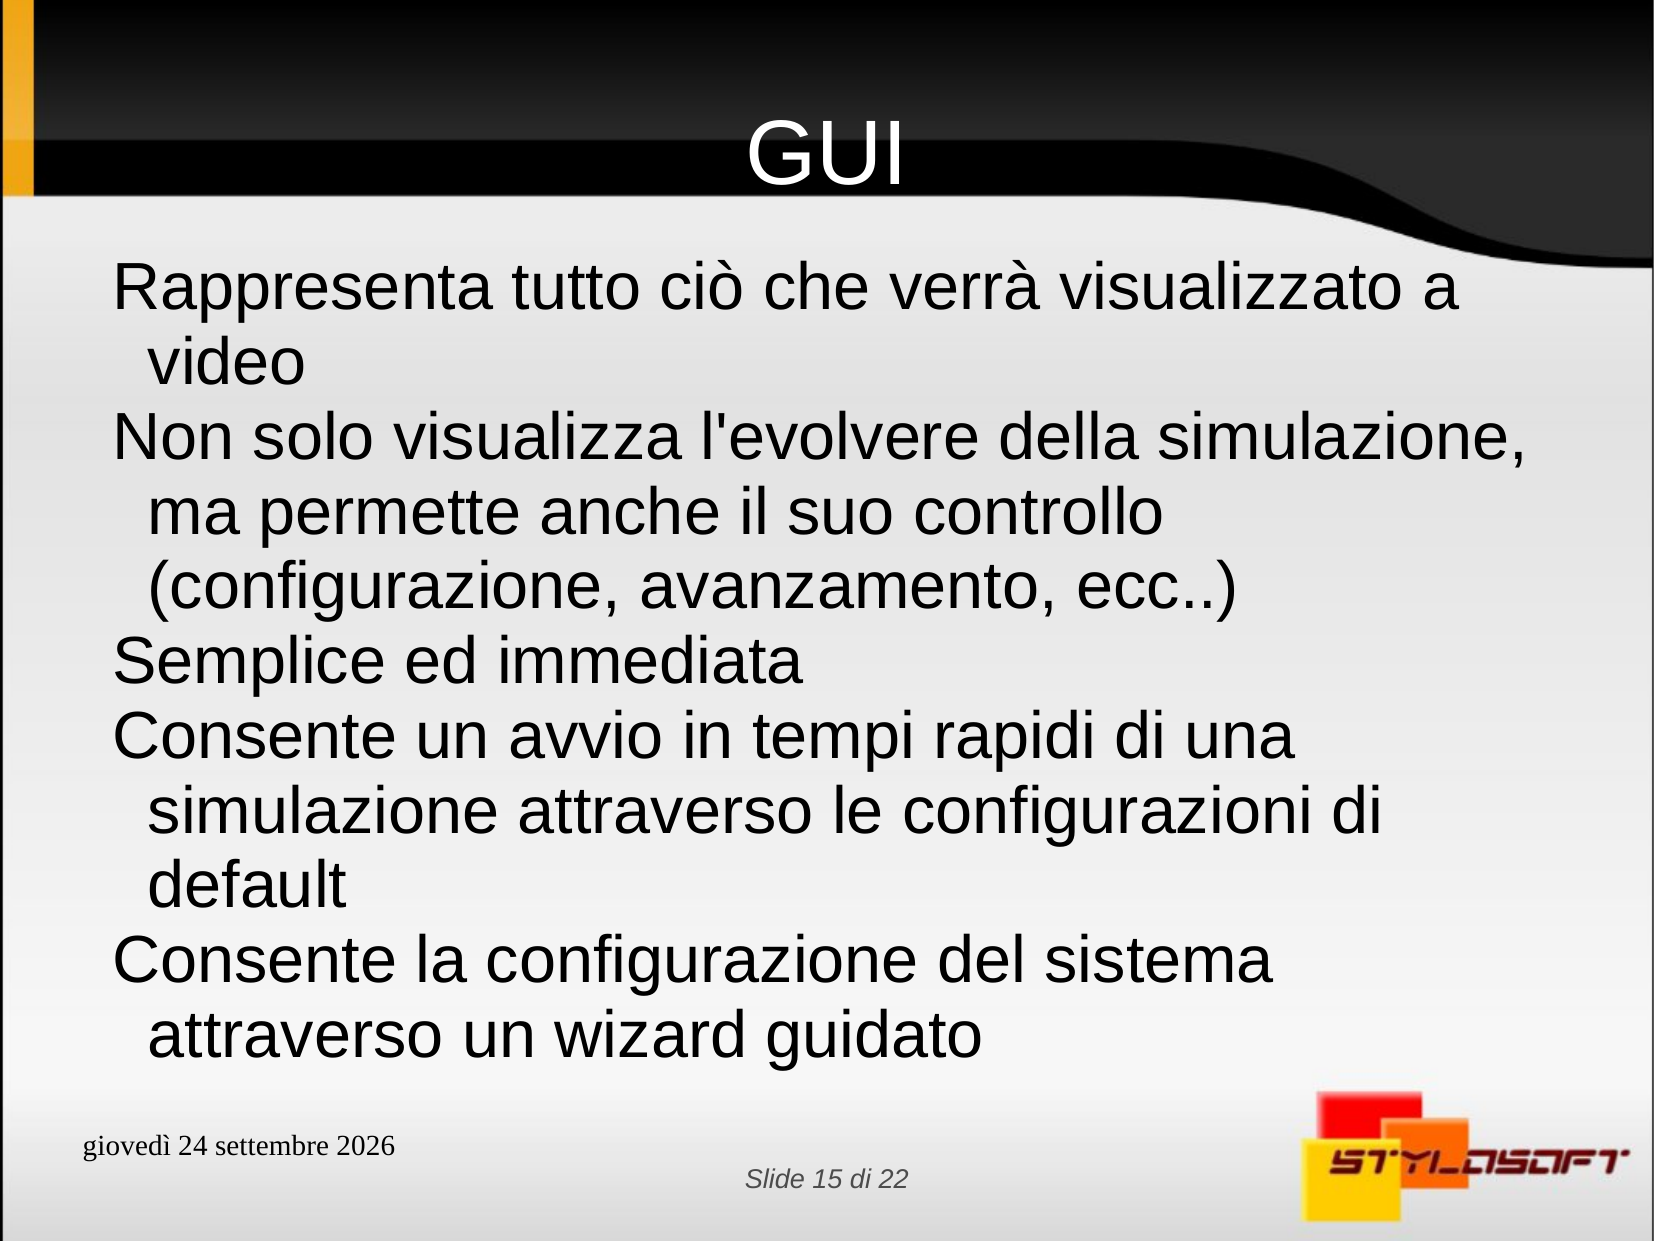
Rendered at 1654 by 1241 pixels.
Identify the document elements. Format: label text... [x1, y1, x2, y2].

subtitle Rappresenta tutto ciò che verrà visualizzato a video Non solo visualizza l'evolvere della simulazione, ma permette anche il suo controllo (configurazione, avanzamento, ecc..) Semplice ed immediata Consente un avvio in tempi rapidi di una simulazione attraverso le configurazioni di default Consente la configurazione del sistema attraverso un wizard guidato [76, 209, 1565, 1182]
picture [0, 0, 1654, 1156]
title GUI [82, 49, 1571, 257]
text_box Slide <numero> di 22 [0, 1156, 1654, 1241]
